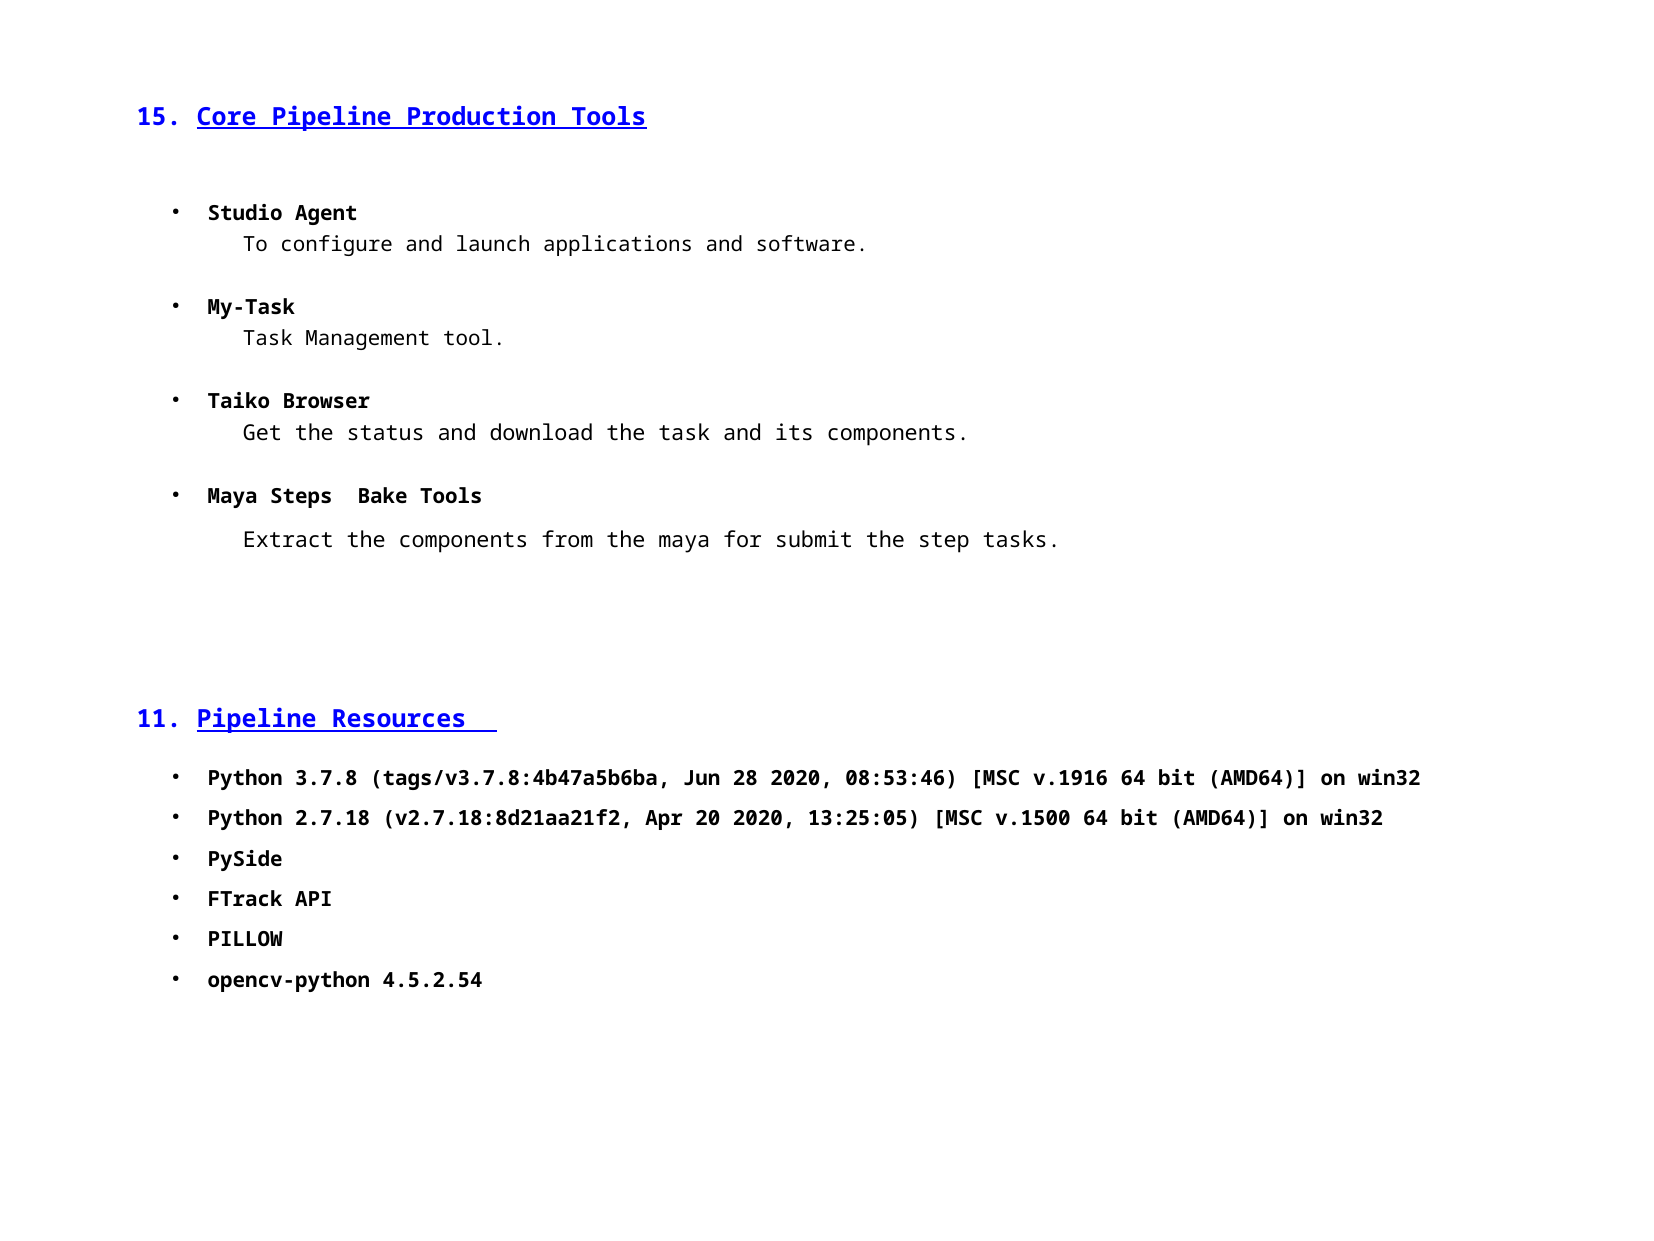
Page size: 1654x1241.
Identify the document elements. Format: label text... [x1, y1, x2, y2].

text_box 15. Core Pipeline Production Tools Studio Agent To configure and launch applications and software. My-Task Task Management tool. Taiko Browser Get the status and download the task and its components. Maya Steps Bake Tools Extract the components from the maya for submit the step tasks. 11. Pipeline Resources Python 3.7.8 (tags/v3.7.8:4b47a5b6ba, Jun 28 2020, 08:53:46) [MSC v.1916 64 bit (AMD64)] on win32 Python 2.7.18 (v2.7.18:8d21aa21f2, Apr 20 2020, 13:25:05) [MSC v.1500 64 bit (AMD64)] on win32 PySide FTrack API PILLOW opencv-python 4.5.2.54 [121, 91, 1636, 1136]
